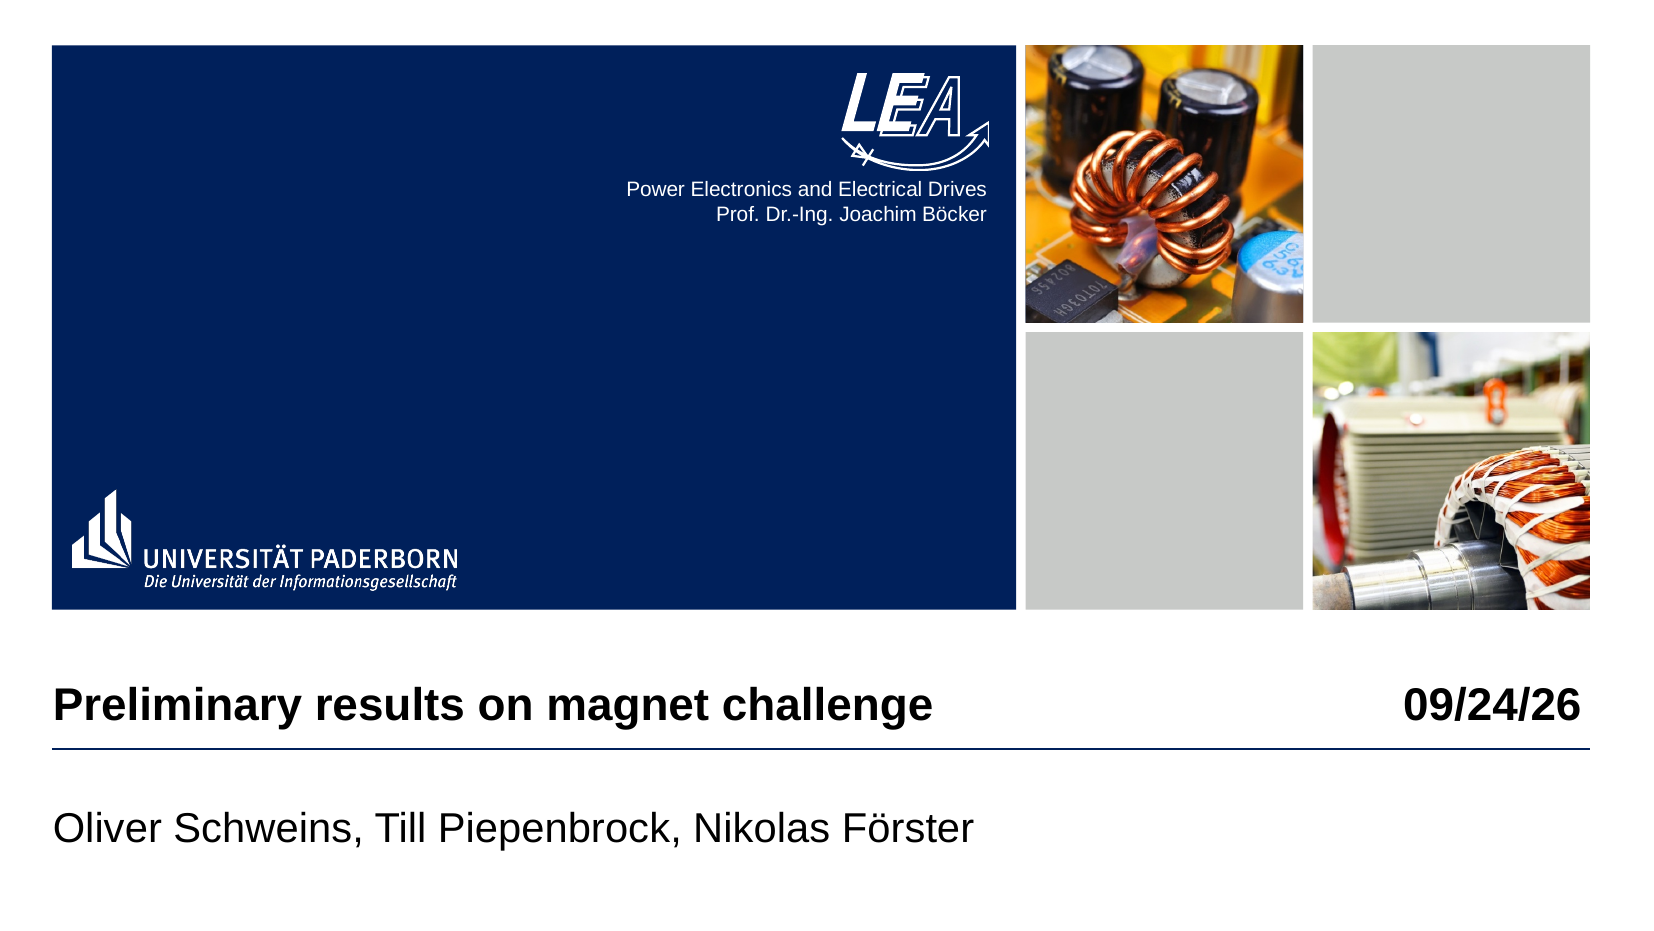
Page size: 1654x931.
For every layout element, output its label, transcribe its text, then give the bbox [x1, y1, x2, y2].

title Preliminary results on magnet challenge [52, 671, 1259, 739]
picture [1312, 332, 1590, 610]
picture [72, 489, 457, 591]
picture [1025, 45, 1304, 323]
